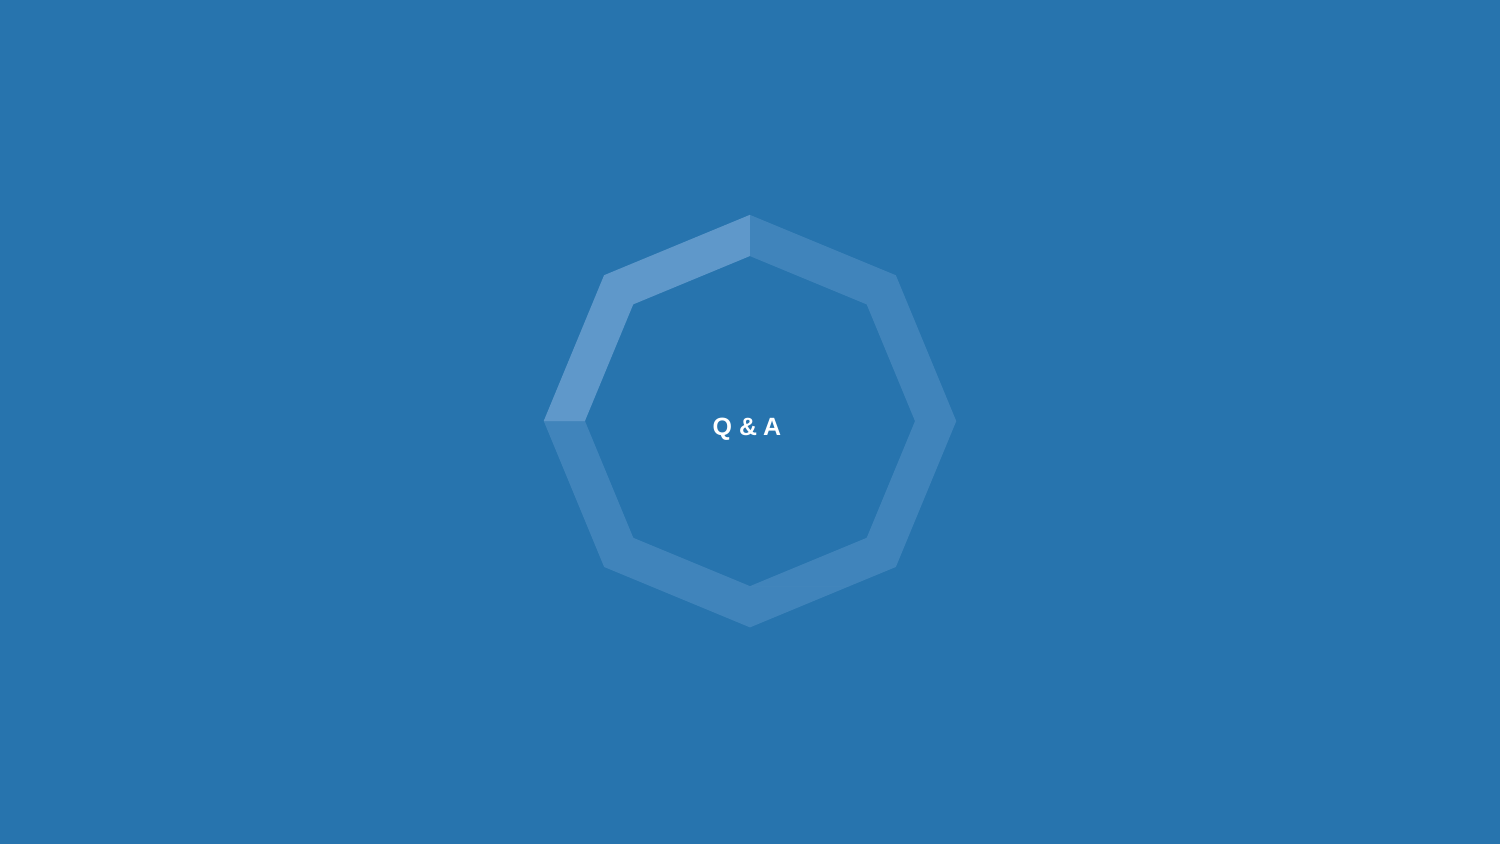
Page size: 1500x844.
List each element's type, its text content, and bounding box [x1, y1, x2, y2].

list Q & A [606, 277, 894, 566]
